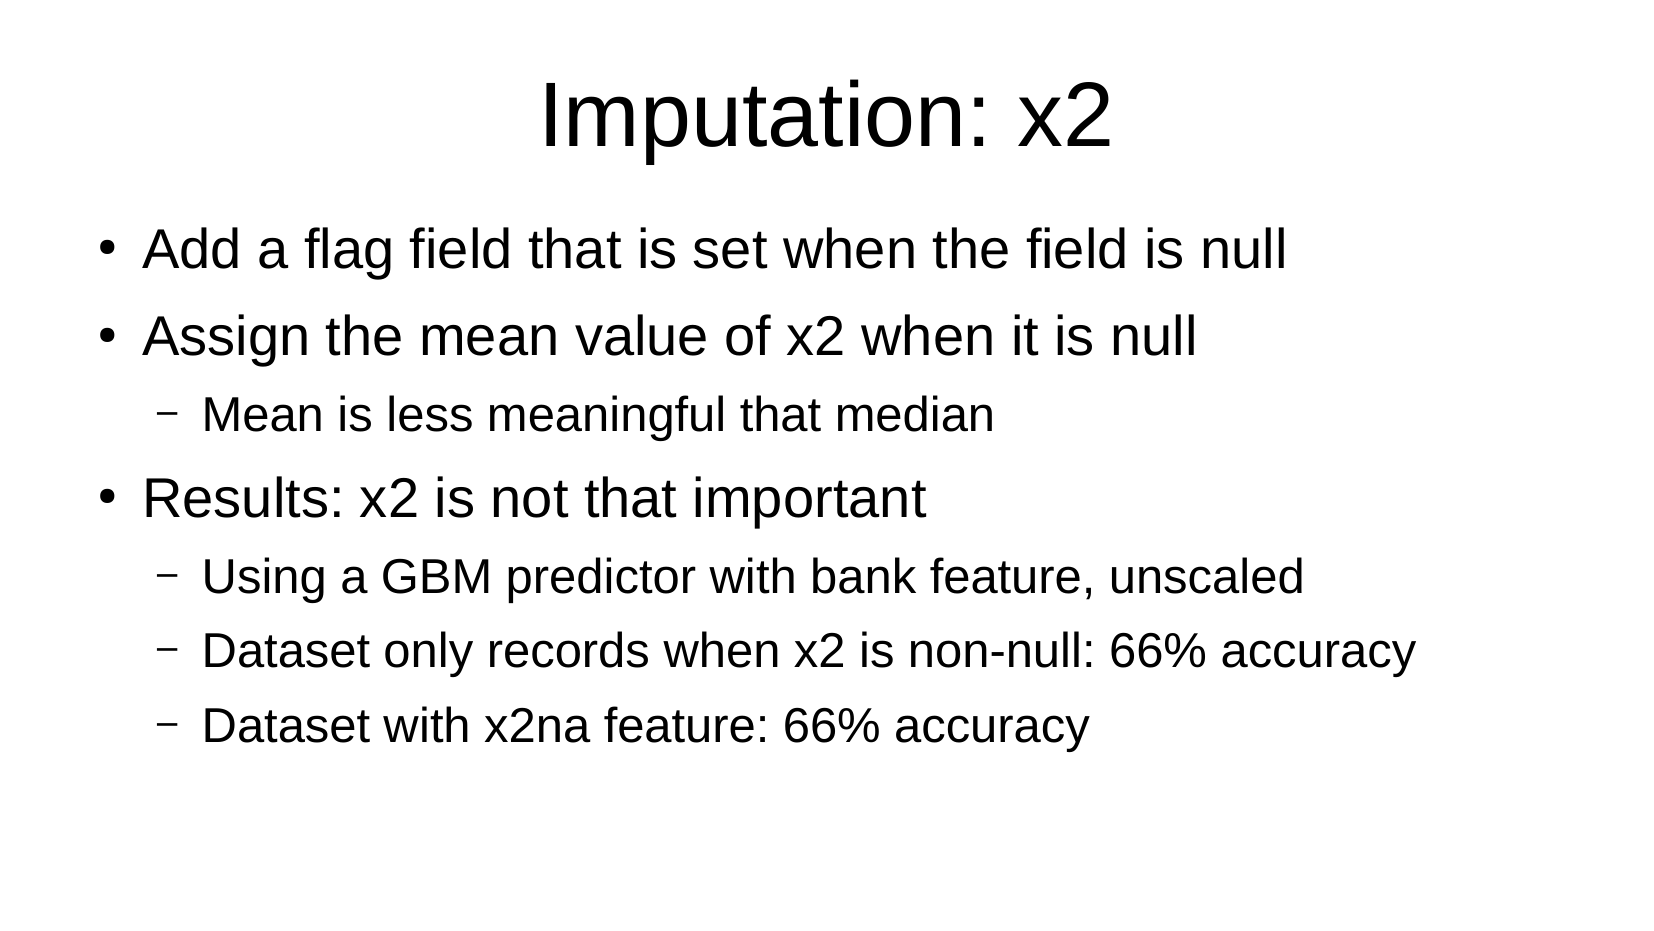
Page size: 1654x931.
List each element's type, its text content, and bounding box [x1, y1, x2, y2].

list Add a flag field that is set when the field is null Assign the mean value of x2 when it is null Mean is less meaningful that median Results: x2 is not that important Using a GBM predictor with bank feature, unscaled Dataset only records when x2 is non-null: 66% accuracy Dataset with x2na feature: 66% accuracy [82, 217, 1571, 758]
title Imputation: x2 [82, 37, 1571, 193]
